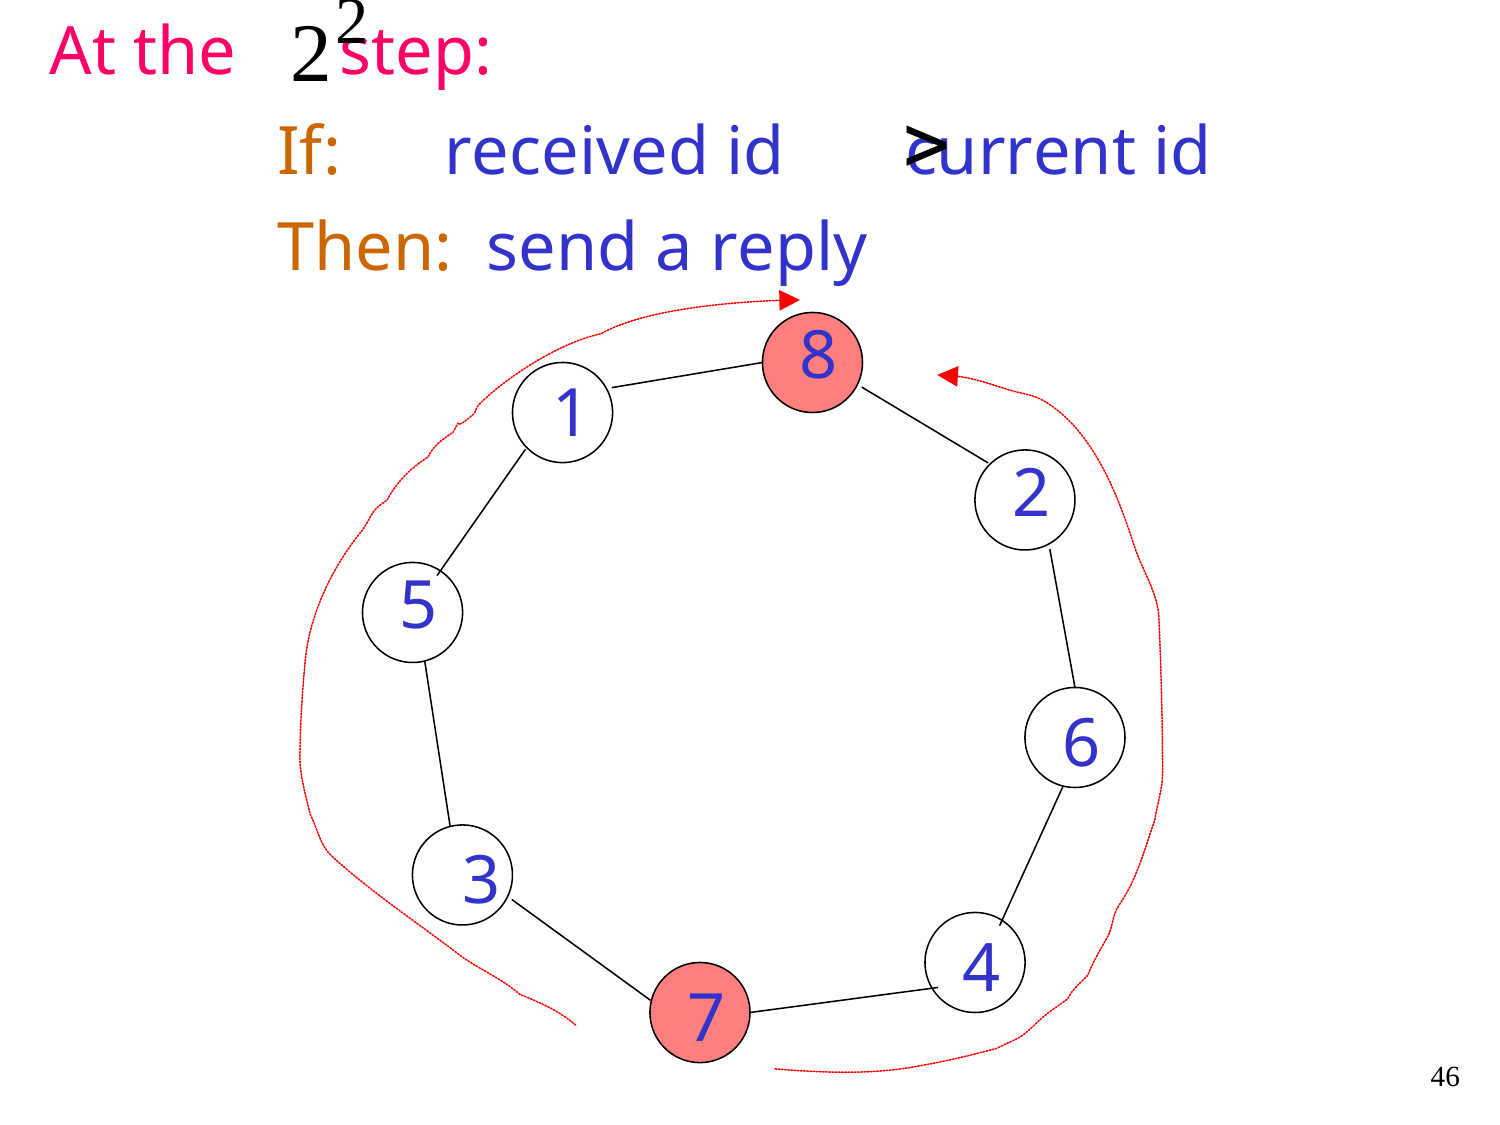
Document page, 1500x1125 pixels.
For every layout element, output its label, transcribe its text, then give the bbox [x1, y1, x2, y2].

text_box [762, 321, 846, 413]
text_box At the step: [34, 0, 508, 96]
chart [900, 125, 951, 175]
text_box If: received id current id Then: send a reply [262, 99, 1228, 292]
text_box 1 [537, 362, 606, 458]
text_box 4 [947, 916, 1016, 1013]
text_box 8 [784, 304, 853, 400]
text_box 6 [1047, 691, 1116, 788]
text_box 2 [997, 441, 1066, 538]
text_box 5 [384, 554, 453, 650]
text_box [649, 971, 672, 1054]
text_box [741, 983, 750, 1042]
text_box 7 [672, 966, 741, 1063]
chart [287, 0, 371, 86]
text_box [853, 333, 863, 392]
text_box [681, 962, 719, 966]
text_box 3 [447, 829, 516, 925]
text_box <number> [1162, 1049, 1476, 1101]
